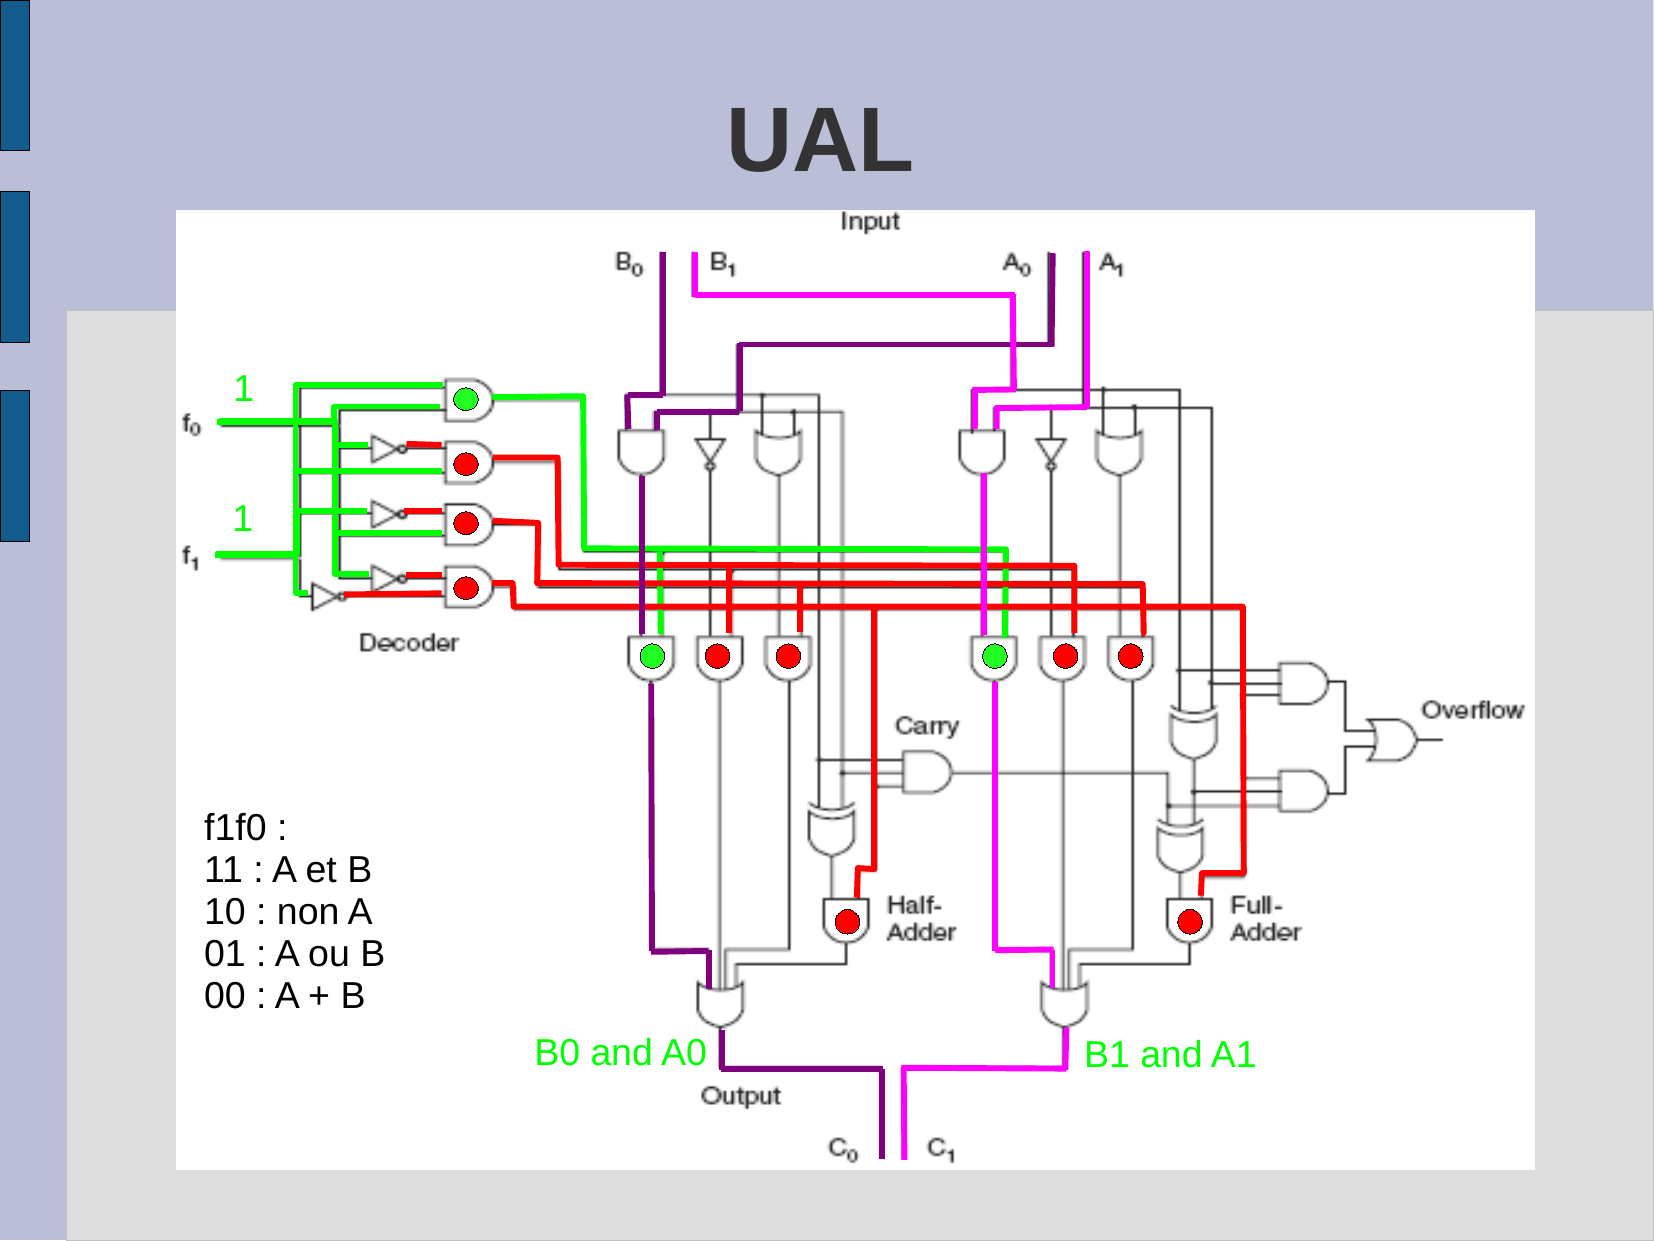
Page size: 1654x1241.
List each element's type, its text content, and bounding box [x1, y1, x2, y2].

text_box 1 [217, 490, 268, 548]
text_box [776, 643, 801, 669]
text_box B1 and A1 [1069, 1025, 1272, 1083]
text_box [835, 909, 860, 935]
text_box [453, 511, 479, 535]
text_box [453, 576, 479, 600]
text_box [640, 643, 665, 669]
text_box [705, 643, 730, 669]
text_box [453, 387, 479, 411]
text_box [1118, 643, 1144, 669]
picture [176, 210, 1535, 1170]
title UAL [114, 43, 1527, 236]
text_box f1f0 : 11 : A et B 10 : non A 01 : A ou B 00 : A + B [189, 798, 401, 1024]
text_box 1 [218, 360, 269, 417]
text_box [982, 643, 1008, 669]
text_box [453, 452, 479, 476]
text_box B0 and A0 [519, 1024, 723, 1194]
text_box [1053, 643, 1078, 669]
text_box [1177, 909, 1203, 935]
